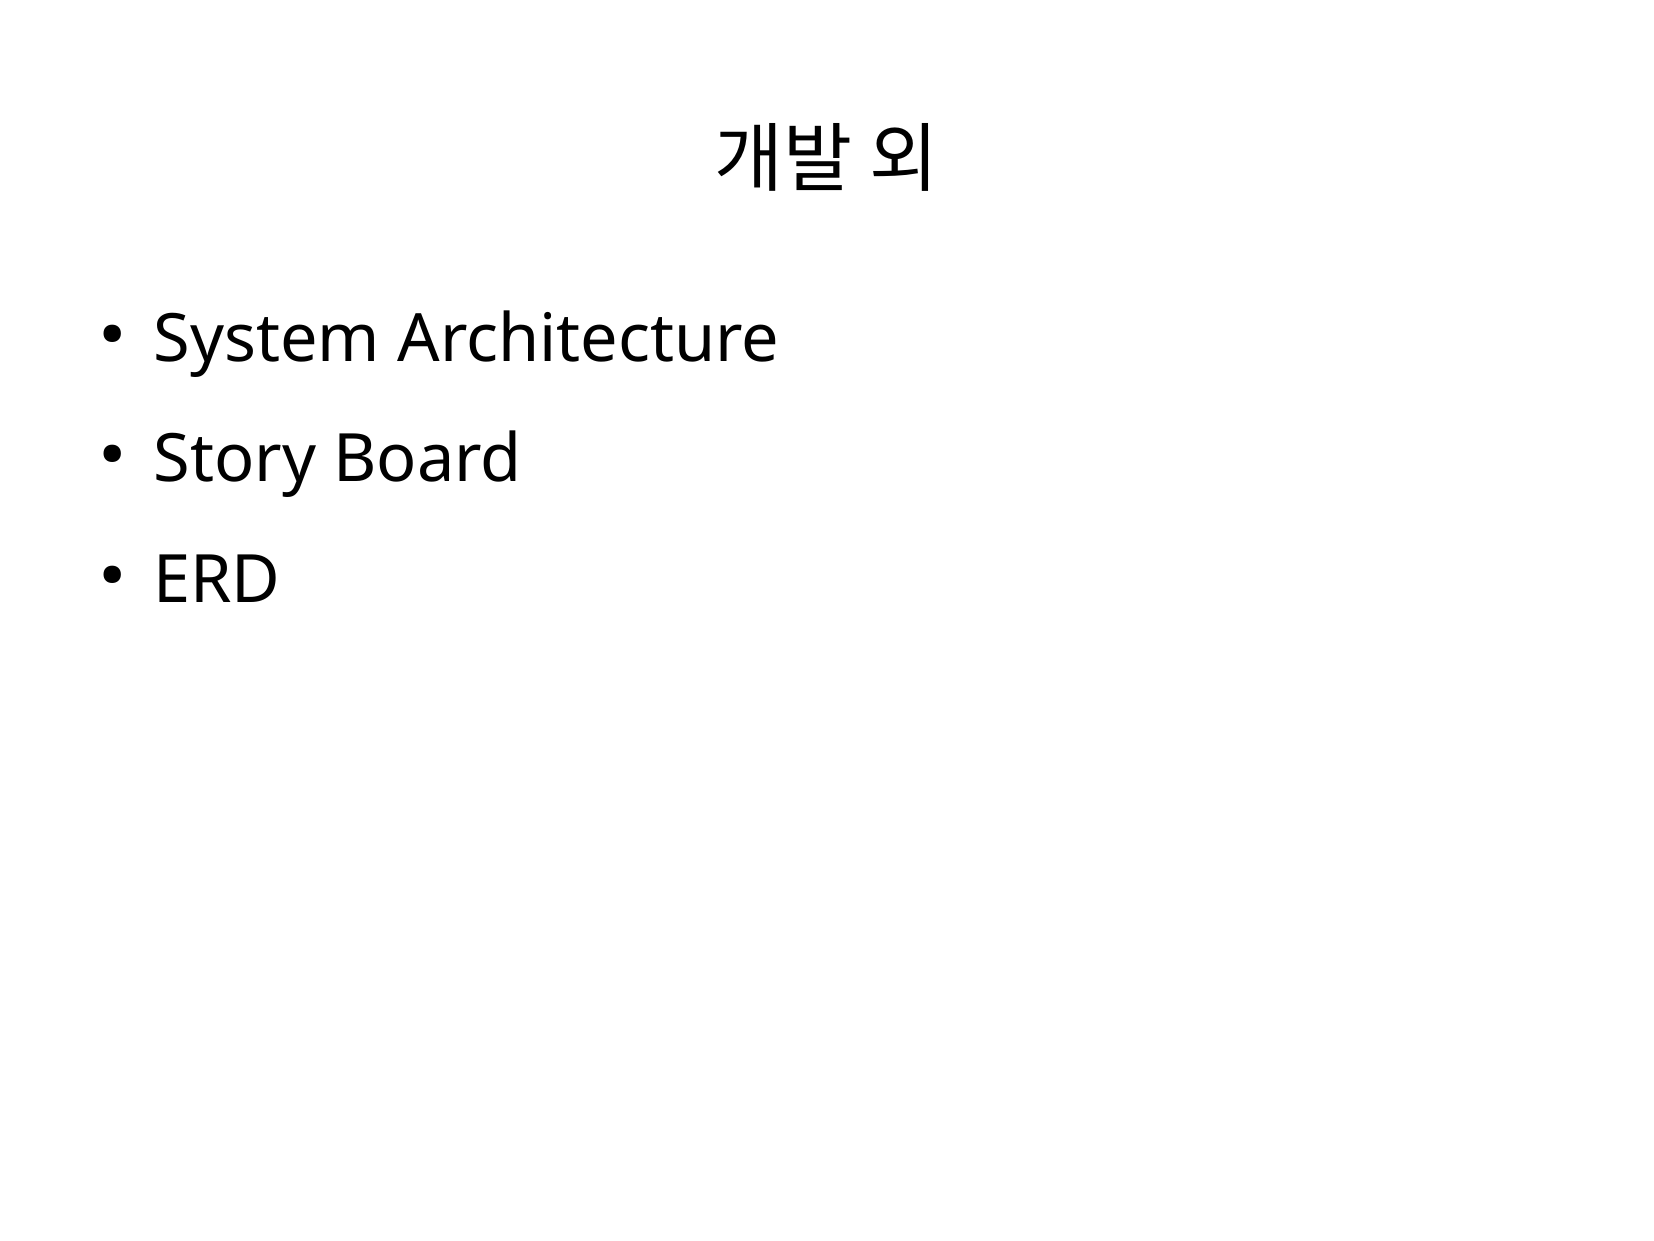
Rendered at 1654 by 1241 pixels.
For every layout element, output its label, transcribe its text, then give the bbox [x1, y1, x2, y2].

list System Architecture Story Board ERD [82, 290, 809, 1010]
title 개발 외 [82, 49, 1571, 257]
